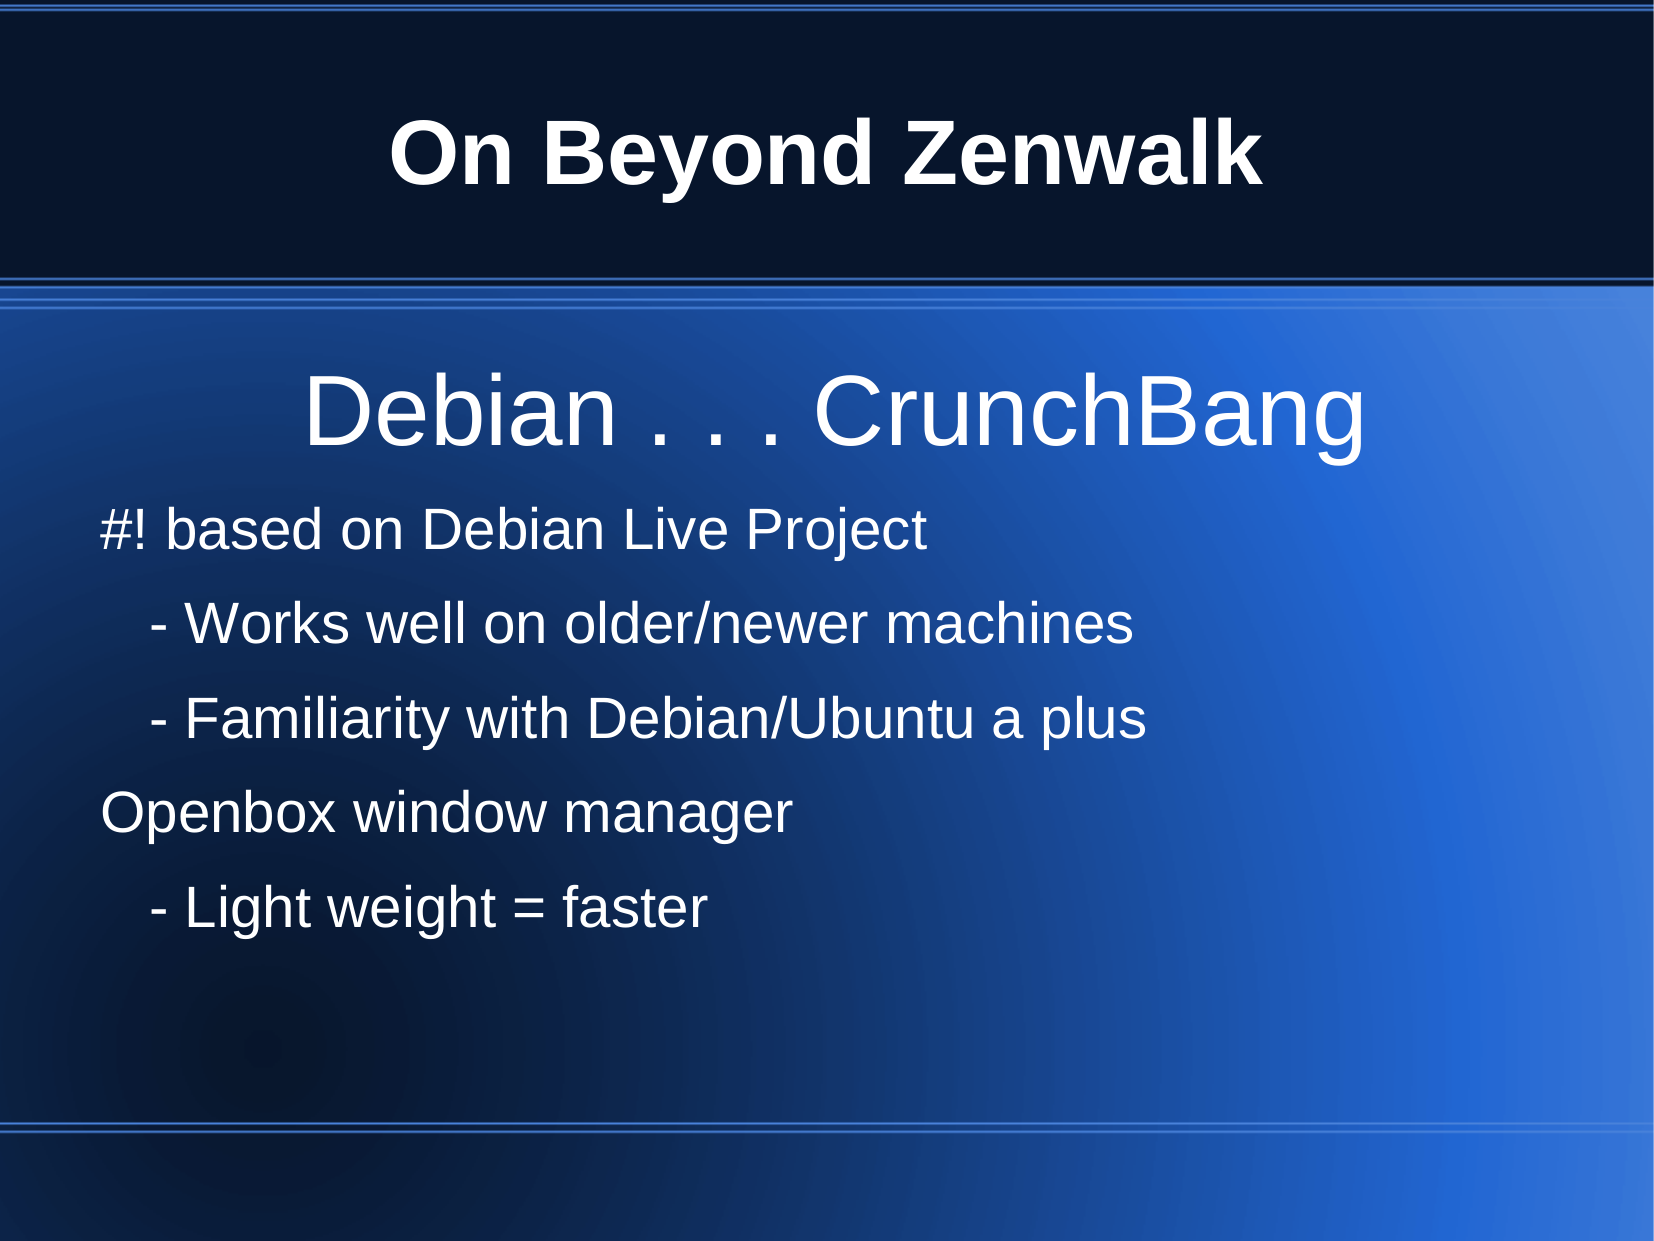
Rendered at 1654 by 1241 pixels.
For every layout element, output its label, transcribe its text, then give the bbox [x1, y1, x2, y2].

picture [0, 0, 1654, 1241]
title On Beyond Zenwalk [82, 56, 1571, 250]
list Debian . . . CrunchBang #! based on Debian Live Project - Works well on older/newer machines - Familiarity with Debian/Ubuntu a plus Openbox window manager - Light weight = faster [82, 355, 1571, 1241]
